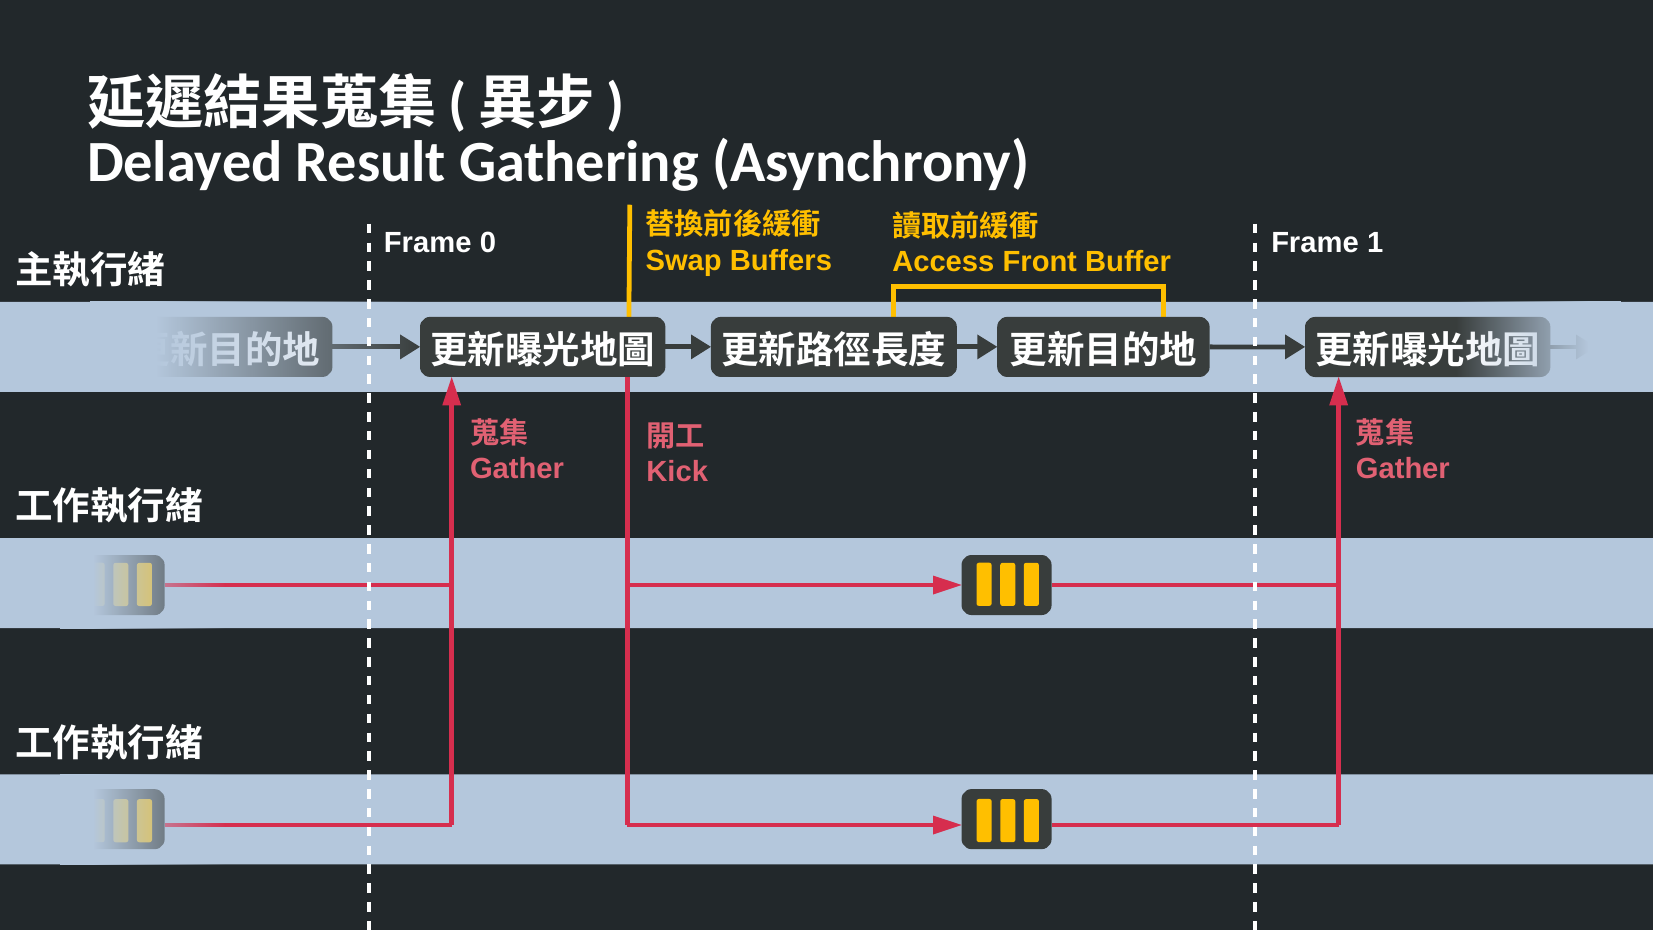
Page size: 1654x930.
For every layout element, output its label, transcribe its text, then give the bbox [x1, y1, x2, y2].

text_box [632, 301, 891, 345]
text_box 延遲結果蒐集(異步) Delayed Result Gathering (Asynchrony) [72, 72, 1051, 210]
text_box 更新目的地 [997, 316, 1210, 377]
text_box [630, 348, 1337, 392]
text_box [630, 538, 1336, 629]
text_box 工作執行緒 [0, 705, 218, 770]
text_box [454, 538, 625, 629]
text_box [896, 301, 1161, 346]
text_box [0, 256, 626, 392]
text_box [1341, 538, 1653, 629]
text_box [1166, 301, 1653, 392]
text_box 主執行緒 [0, 232, 181, 298]
text_box 更新路徑長度 [710, 316, 957, 377]
text_box [0, 538, 449, 629]
text_box 蒐集 Gather [455, 402, 580, 490]
text_box 讀取前緩衝 Access Front Buffer [877, 195, 1200, 285]
text_box 替換前後緩衝 Swap Buffers [630, 193, 863, 314]
text_box 蒐集 Gather [1341, 402, 1465, 490]
text_box [453, 377, 625, 392]
text_box Frame 1 [1256, 219, 1399, 267]
text_box 開工 Kick [631, 405, 724, 492]
text_box 工作執行緒 [0, 469, 218, 534]
text_box 更新曝光地圖 [1305, 316, 1455, 378]
text_box [0, 774, 1653, 865]
text_box 更新曝光地圖 [420, 316, 666, 377]
text_box Frame 0 [369, 219, 512, 267]
